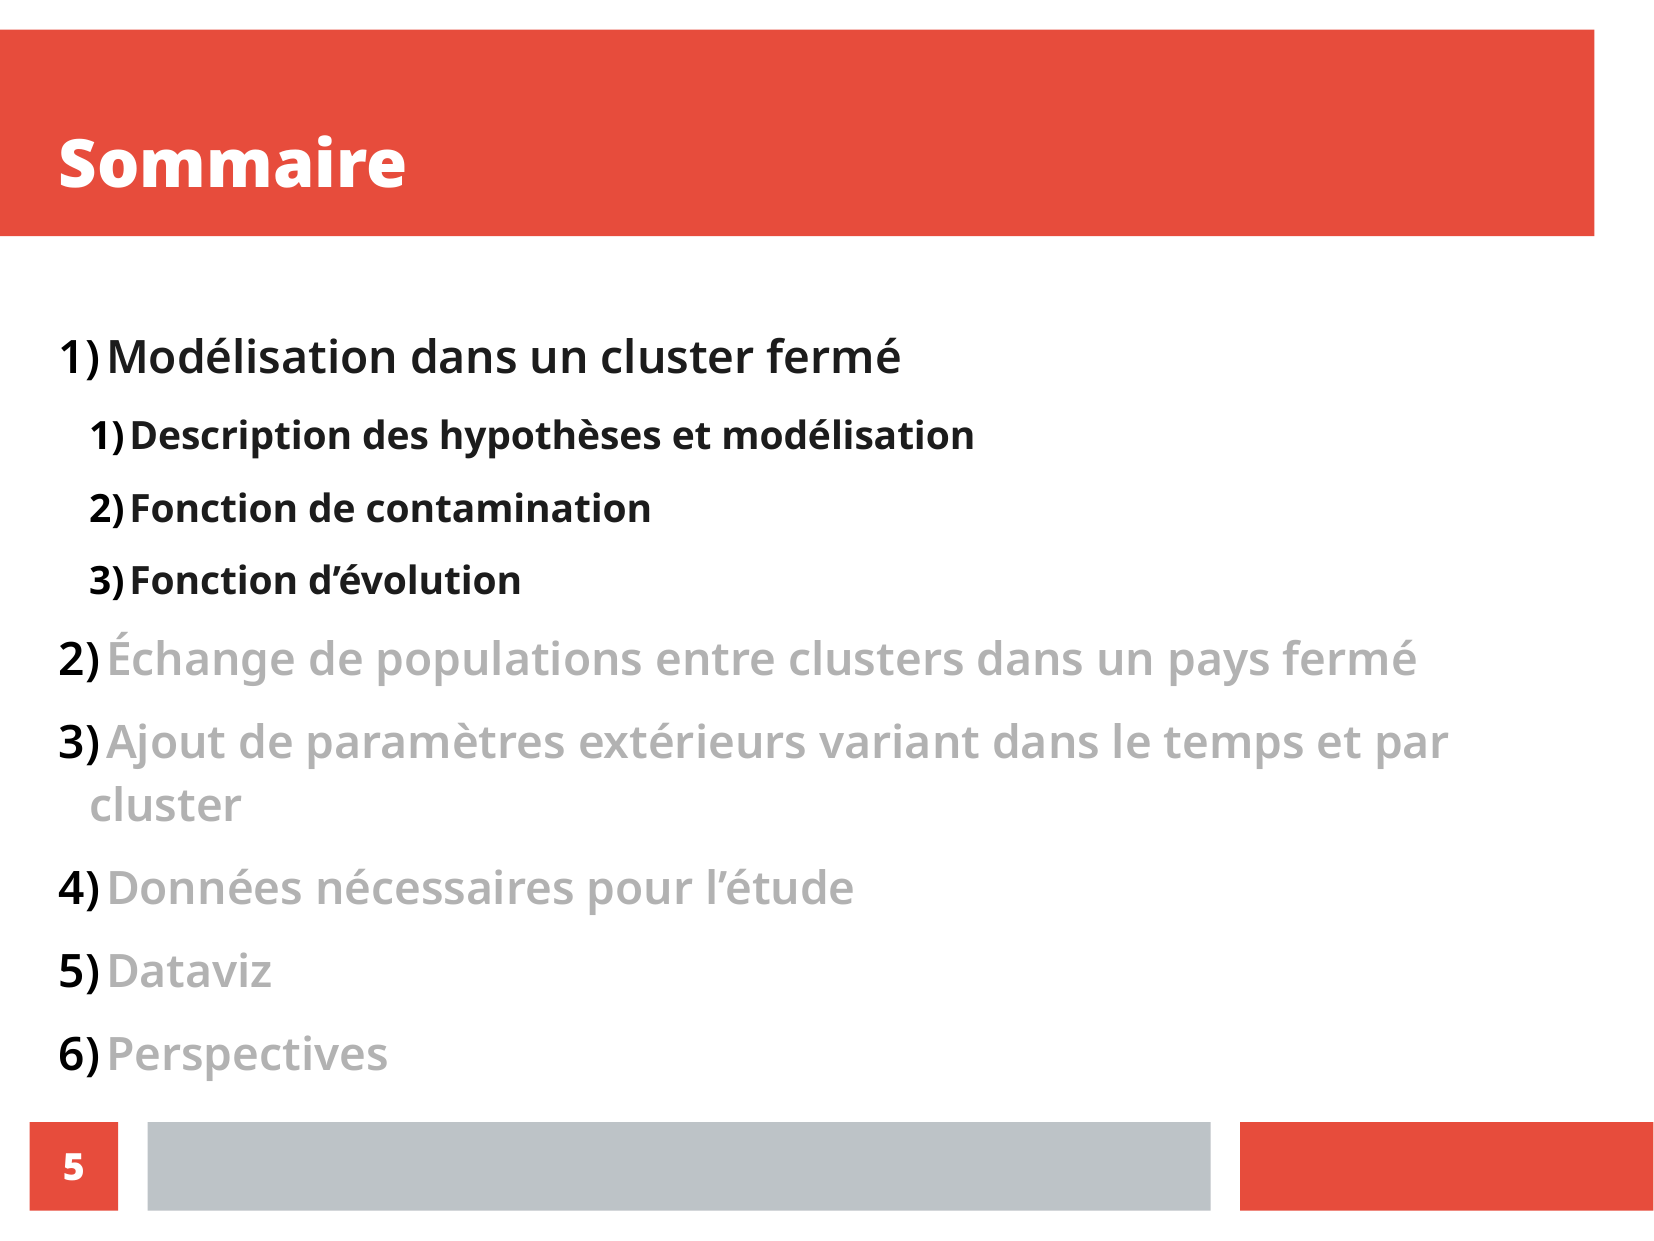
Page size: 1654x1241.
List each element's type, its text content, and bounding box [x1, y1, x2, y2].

title Sommaire [59, 59, 1595, 207]
list Modélisation dans un cluster fermé Description des hypothèses et modélisation Fonction de contamination Fonction d’évolution Échange de populations entre clusters dans un pays fermé Ajout de paramètres extérieurs variant dans le temps et par cluster Données nécessaires pour l’étude Dataviz Perspectives [59, 324, 1565, 1093]
